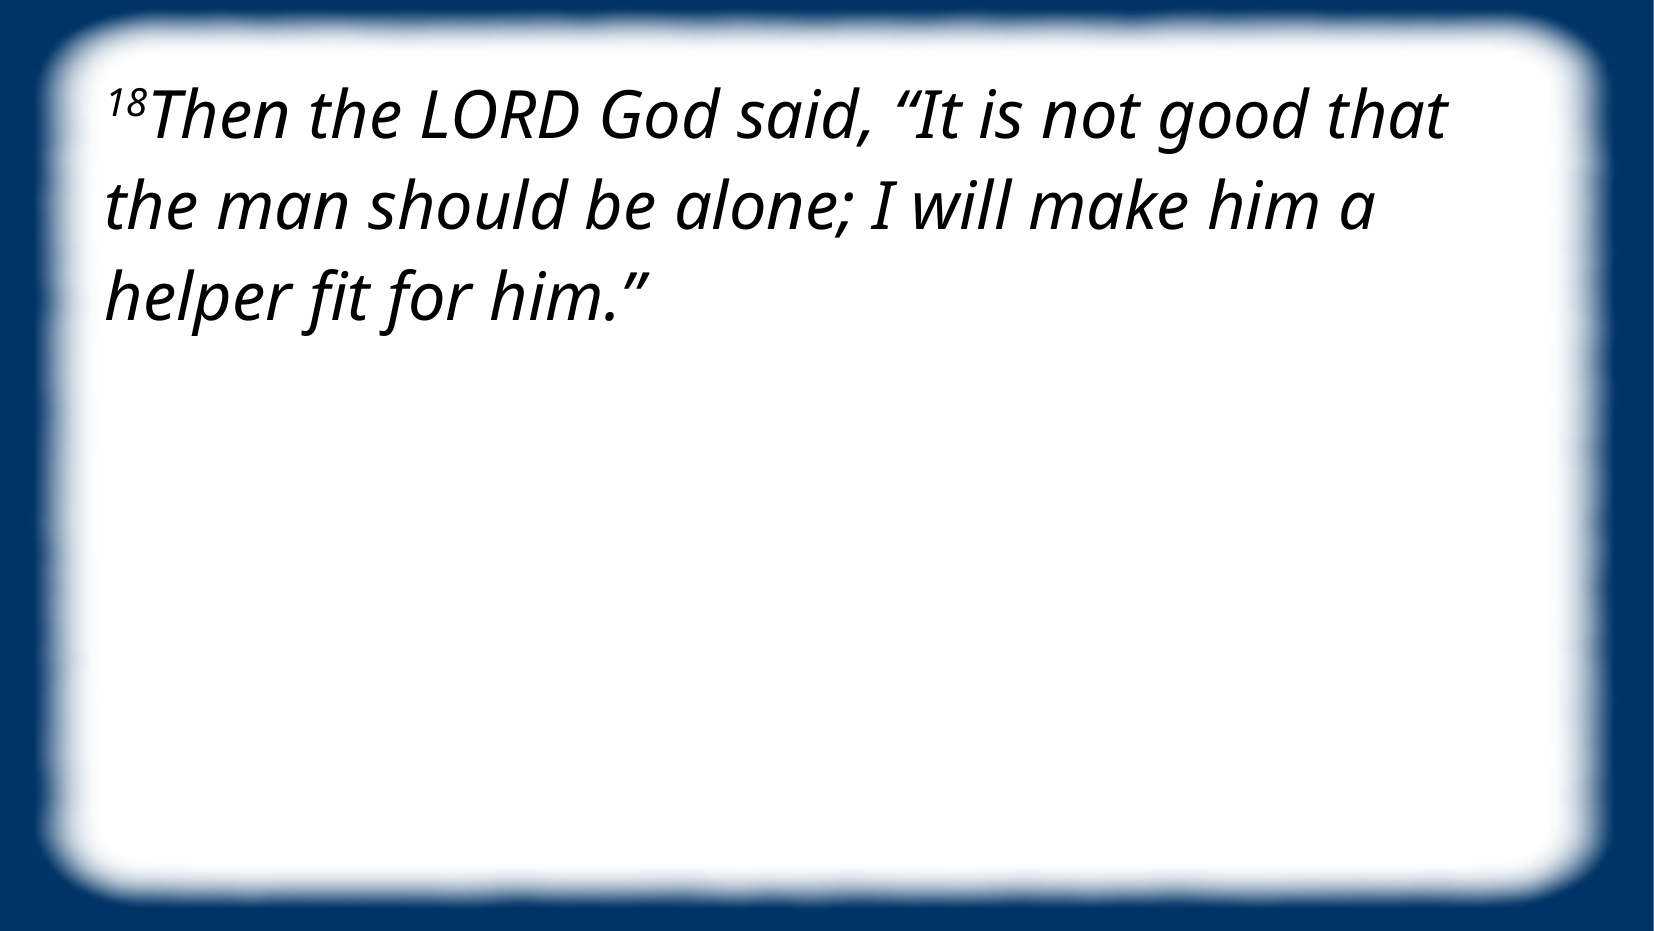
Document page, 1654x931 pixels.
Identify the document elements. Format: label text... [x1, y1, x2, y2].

text_box 18Then the LORD God said, “It is not good that the man should be alone; I will make him a helper fit for him.” [90, 60, 1576, 419]
picture [0, 0, 1654, 931]
